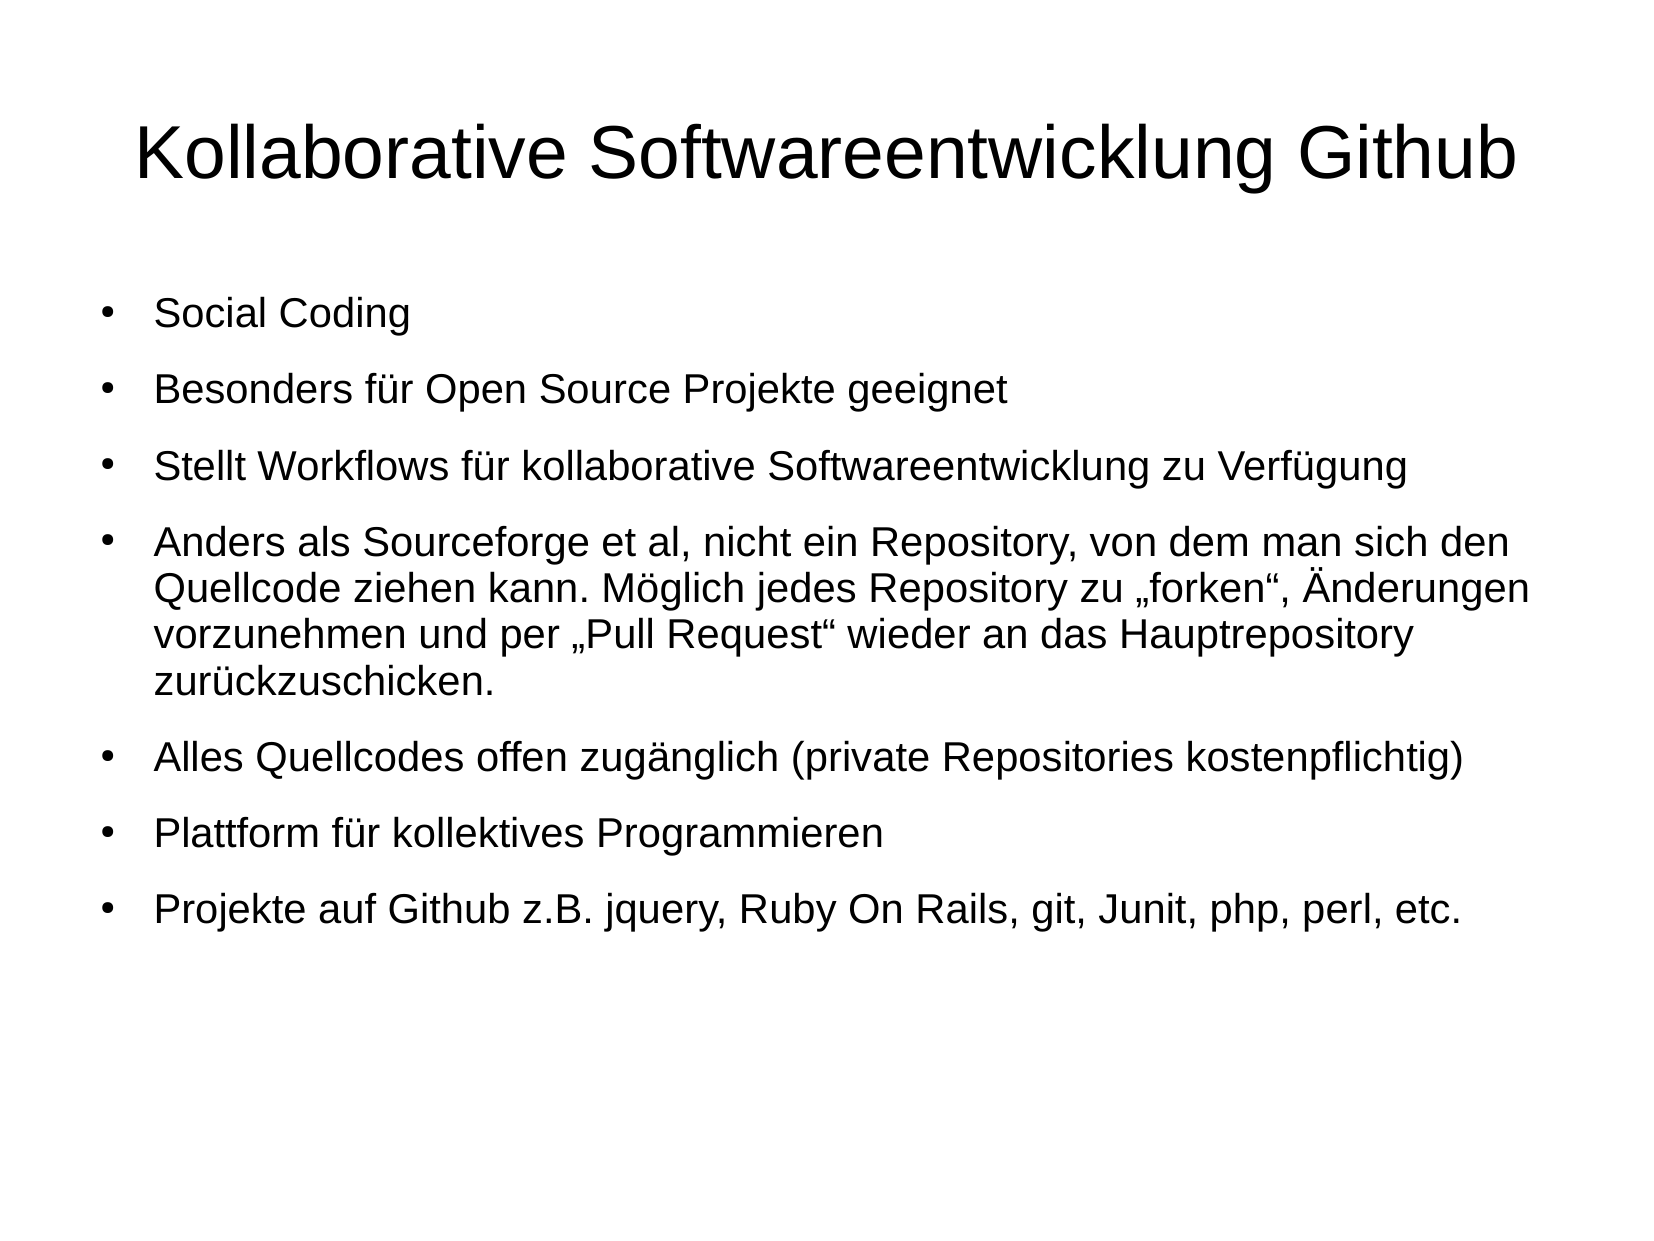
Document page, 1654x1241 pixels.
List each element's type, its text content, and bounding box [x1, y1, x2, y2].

list Social Coding Besonders für Open Source Projekte geeignet Stellt Workflows für kollaborative Softwareentwicklung zu Verfügung Anders als Sourceforge et al, nicht ein Repository, von dem man sich den Quellcode ziehen kann. Möglich jedes Repository zu „forken“, Änderungen vorzunehmen und per „Pull Request“ wieder an das Hauptrepository zurückzuschicken. Alles Quellcodes offen zugänglich (private Repositories kostenpflichtig) Plattform für kollektives Programmieren Projekte auf Github z.B. jquery, Ruby On Rails, git, Junit, php, perl, etc. [82, 290, 1571, 1109]
title Kollaborative Softwareentwicklung Github [82, 49, 1571, 257]
